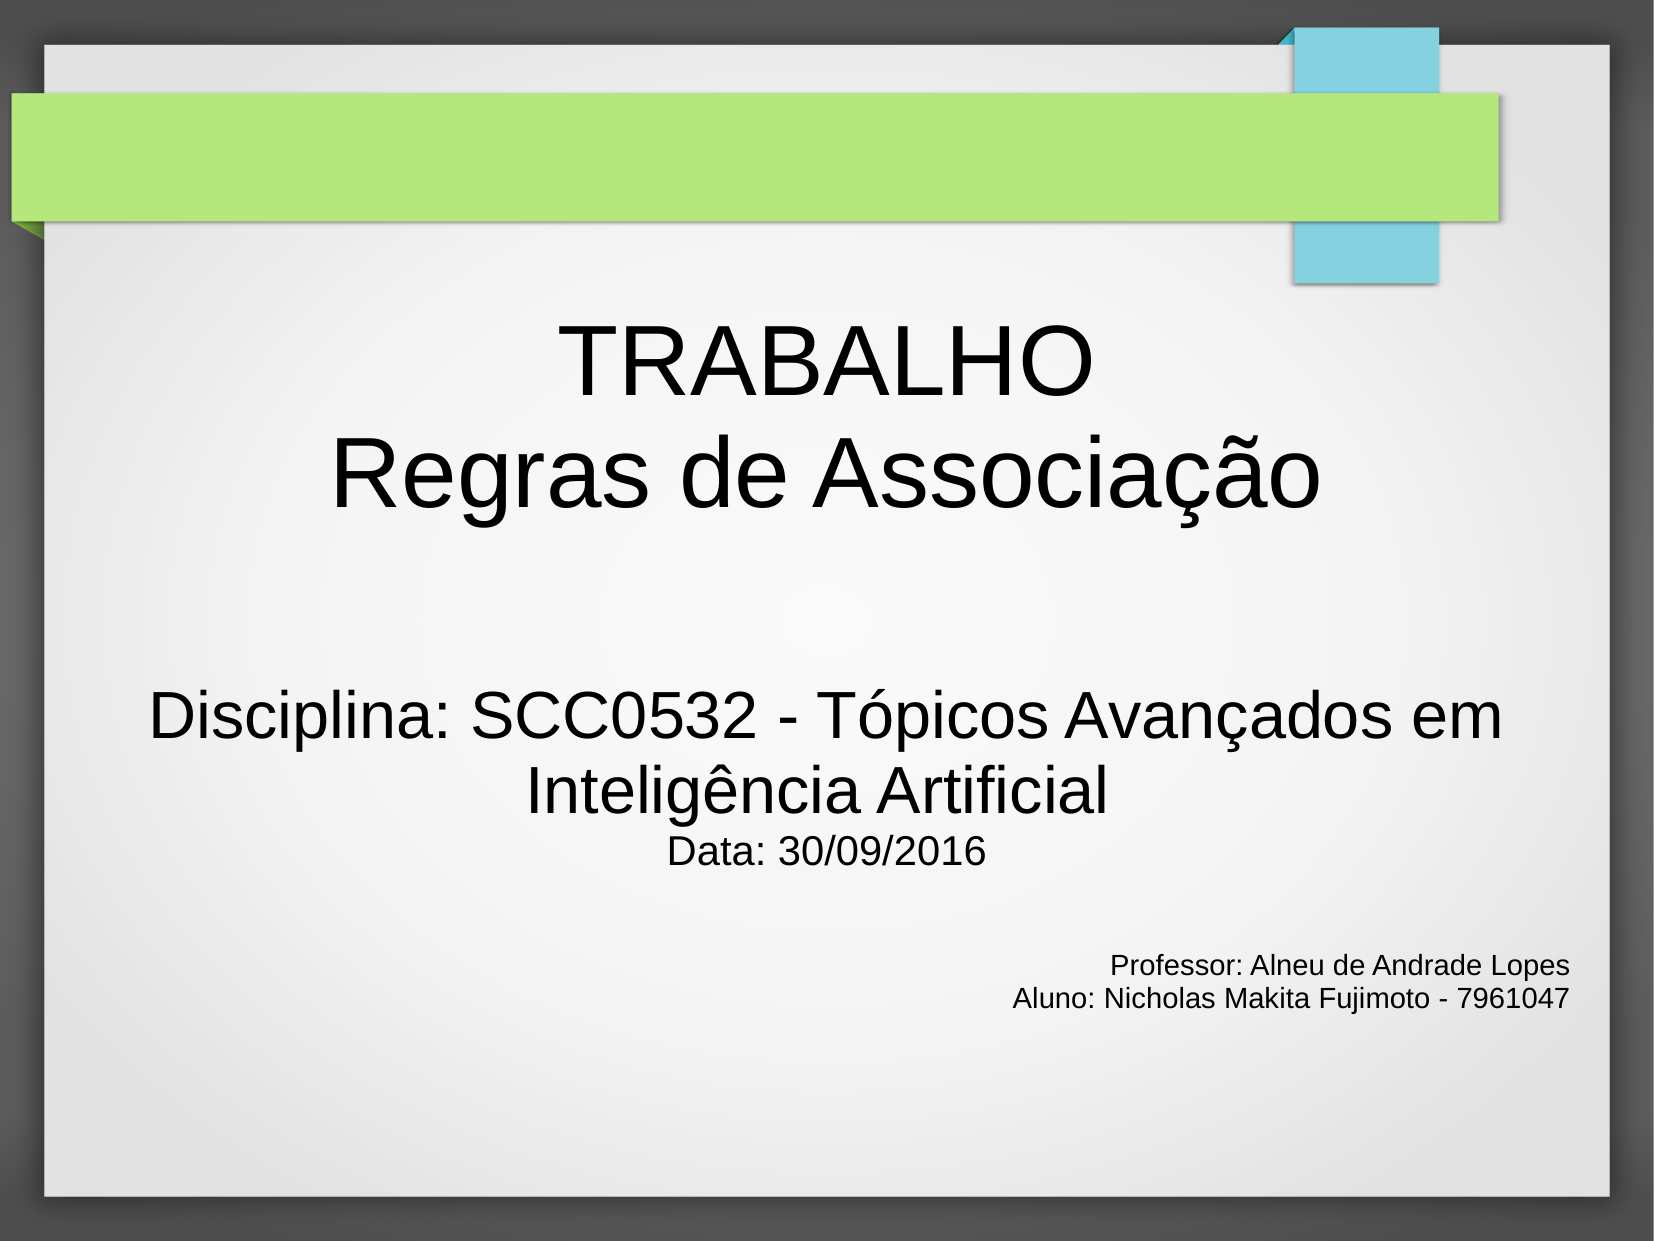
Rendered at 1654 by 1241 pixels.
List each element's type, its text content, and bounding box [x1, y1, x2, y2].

picture [0, 0, 1654, 1241]
subtitle TRABALHO Regras de Associação Disciplina: SCC0532 - Tópicos Avançados em Inteligência Artificial Data: 30/09/2016 Professor: Alneu de Andrade Lopes Aluno: Nicholas Makita Fujimoto - 7961047 [82, 43, 1571, 1015]
